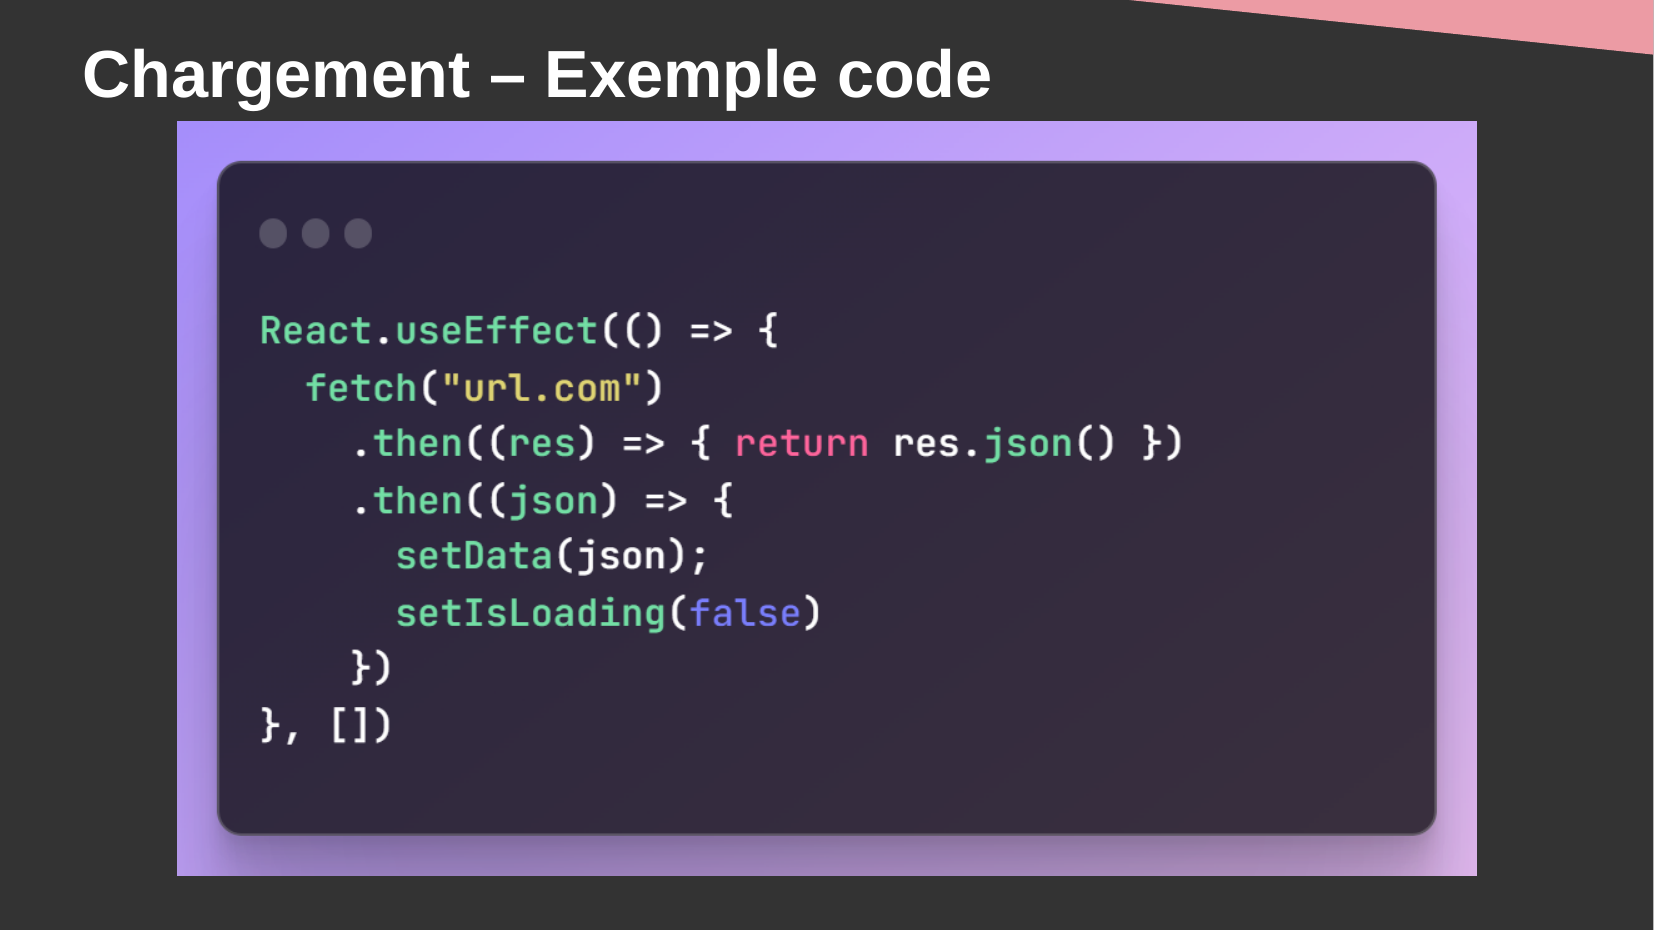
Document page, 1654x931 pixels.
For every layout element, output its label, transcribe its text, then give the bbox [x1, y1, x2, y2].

picture [177, 121, 1477, 876]
text_box [1129, 0, 1654, 55]
title Chargement – Exemple code [82, 37, 1571, 114]
